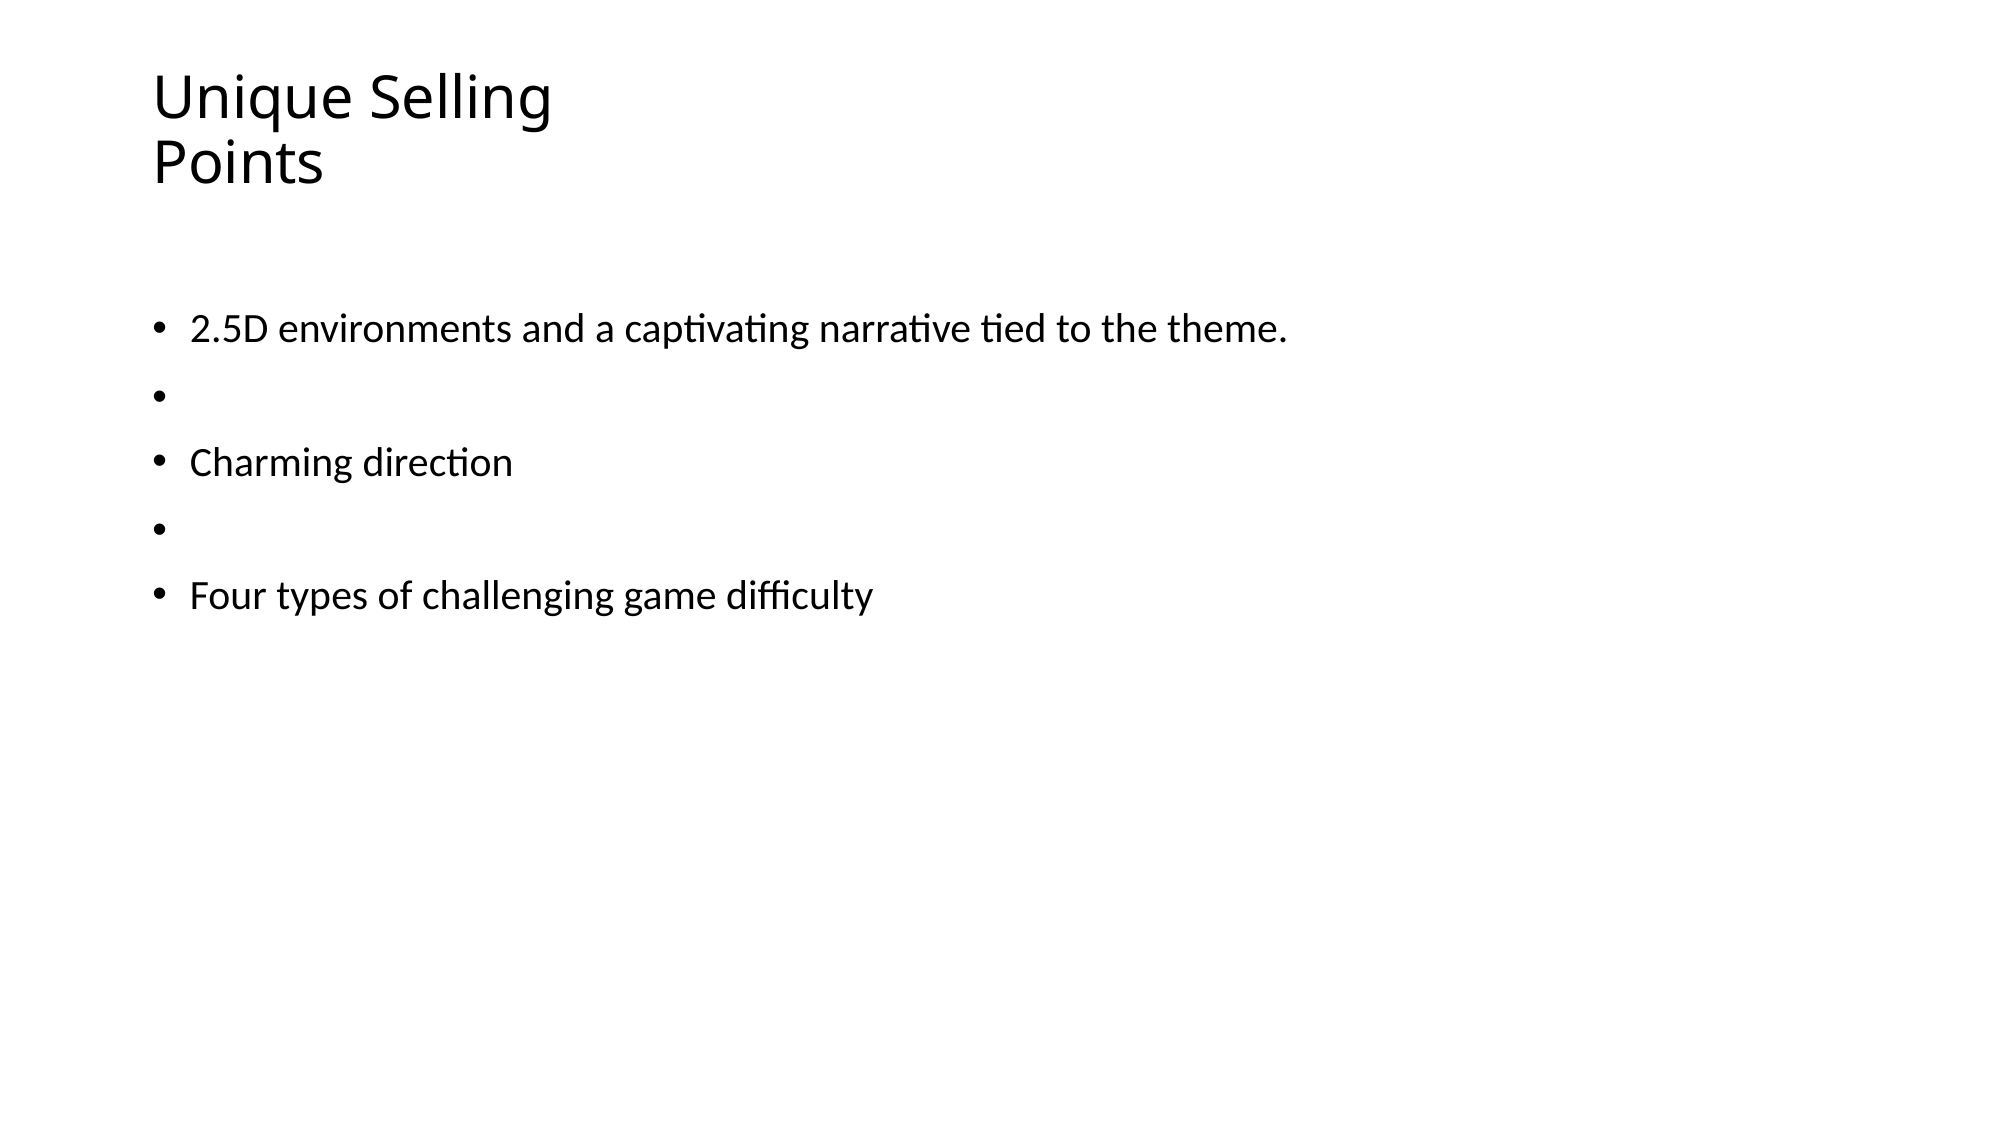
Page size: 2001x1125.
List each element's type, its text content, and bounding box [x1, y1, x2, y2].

title Unique Selling Points [137, 59, 733, 204]
list 2.5D environments and a captivating narrative tied to the theme. Charming direction Four types of challenging game difficulty [137, 299, 1863, 1014]
